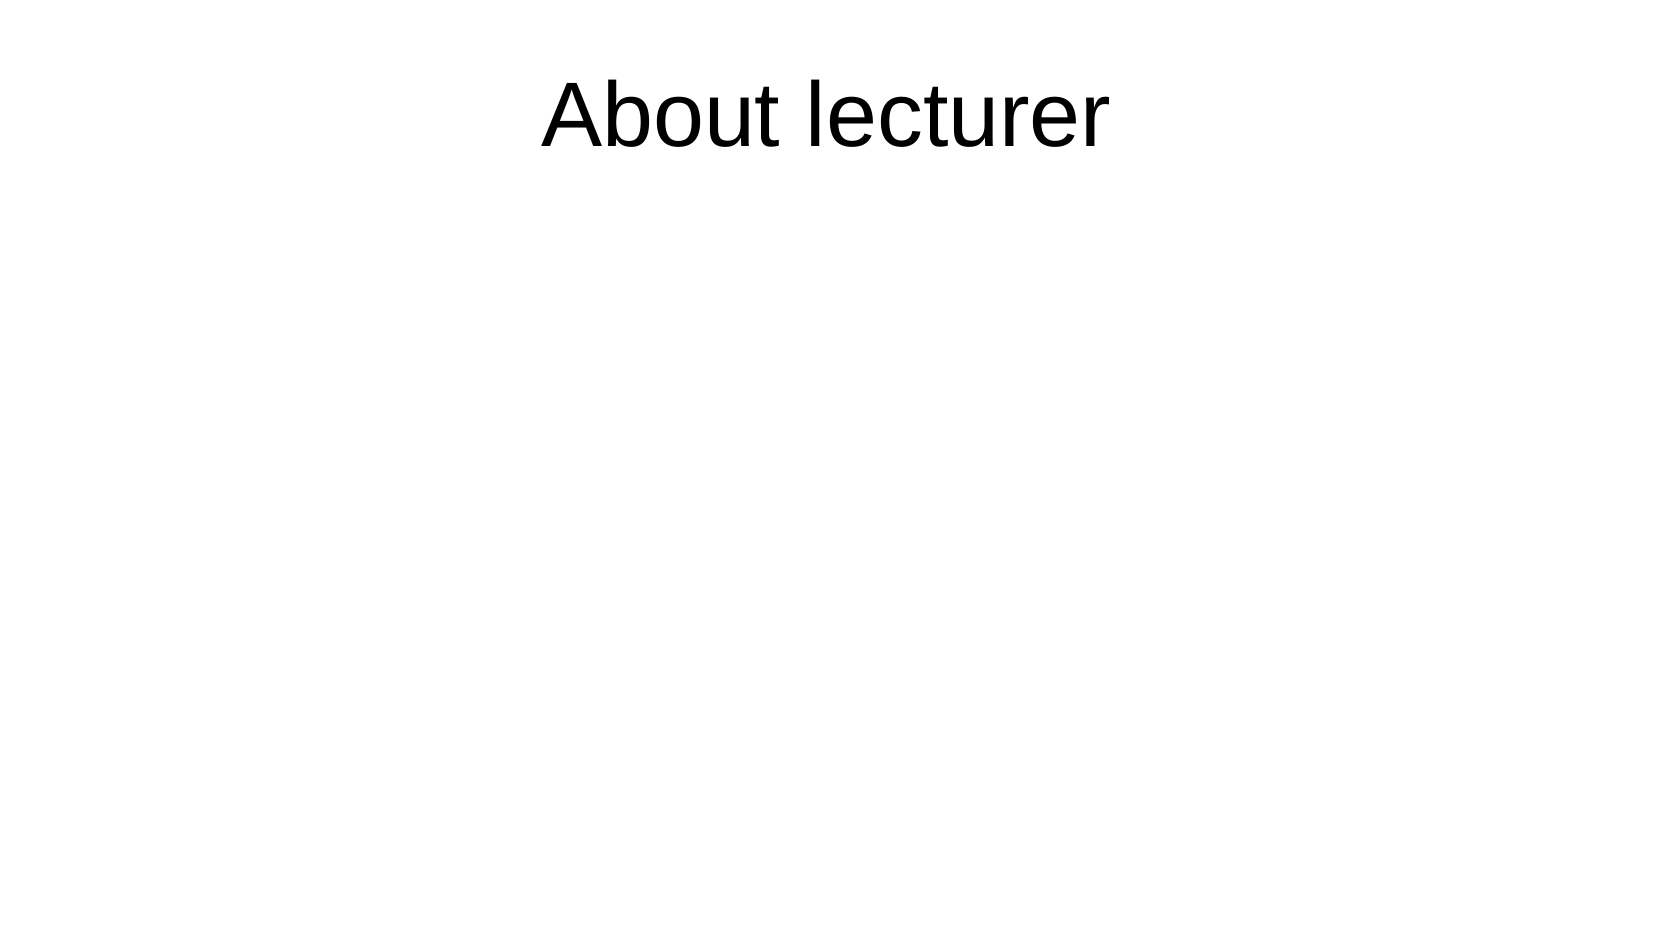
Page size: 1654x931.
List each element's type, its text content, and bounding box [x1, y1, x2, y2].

title About lecturer [82, 37, 1571, 193]
